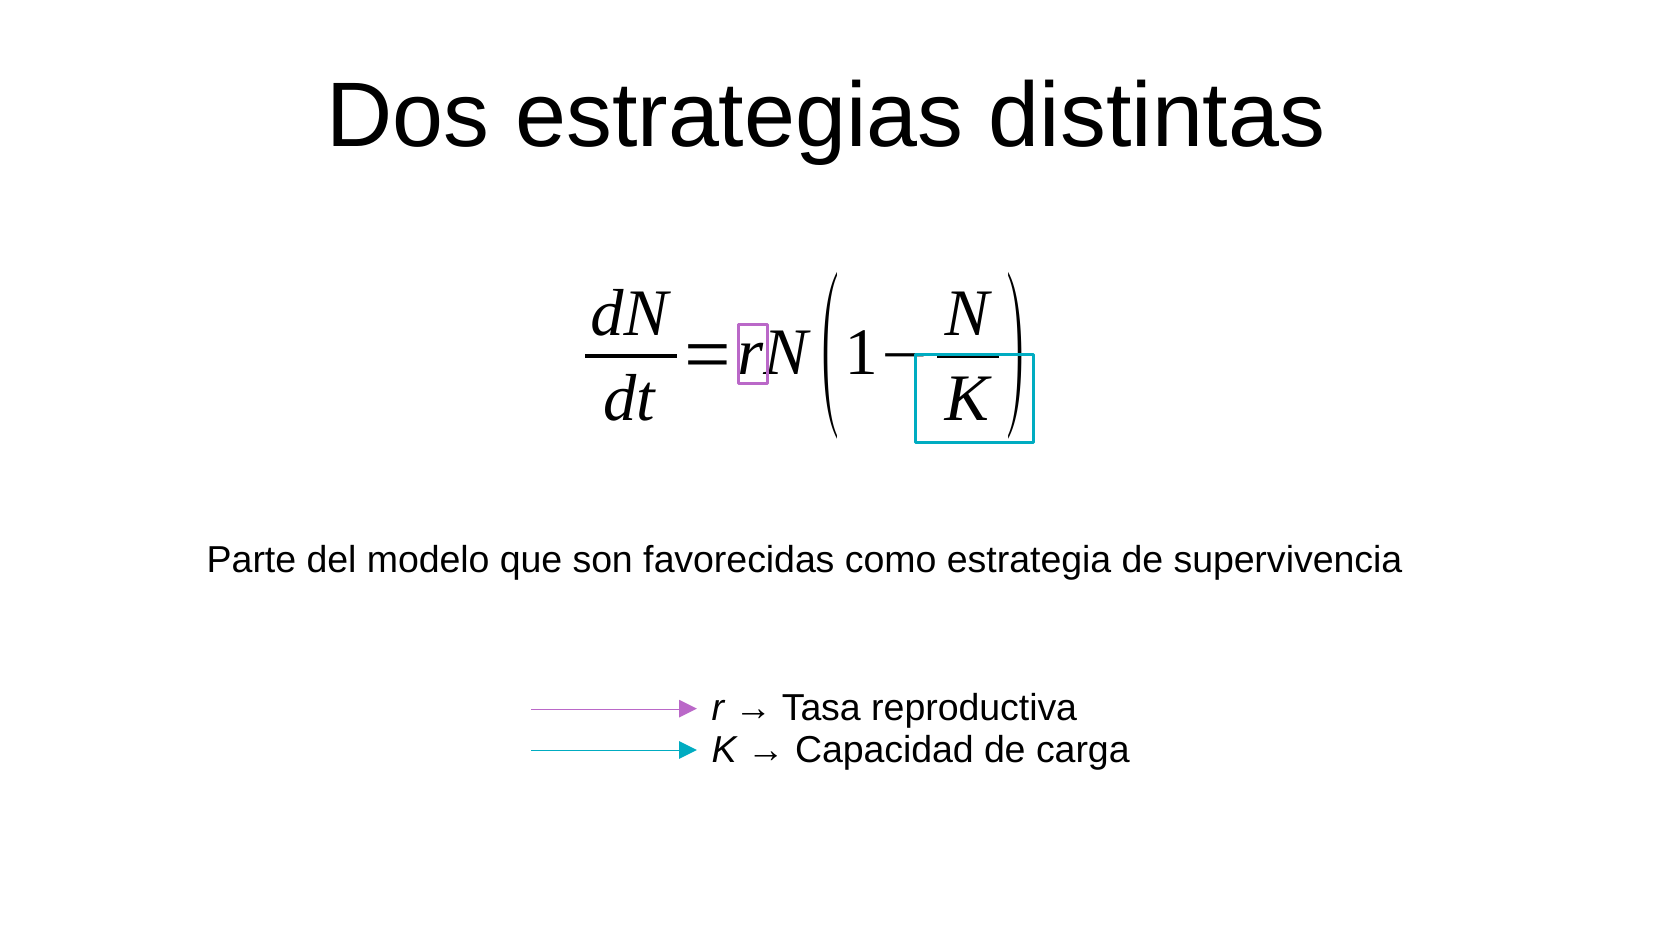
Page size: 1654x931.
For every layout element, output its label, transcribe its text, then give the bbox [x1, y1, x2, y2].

text_box Parte del modelo que son favorecidas como estrategia de supervivencia [191, 531, 1418, 589]
chart [576, 268, 1034, 443]
chart [917, 356, 1032, 441]
text_box r → Tasa reproductiva K → Capacidad de carga [696, 679, 1145, 778]
title Dos estrategias distintas [82, 37, 1571, 193]
